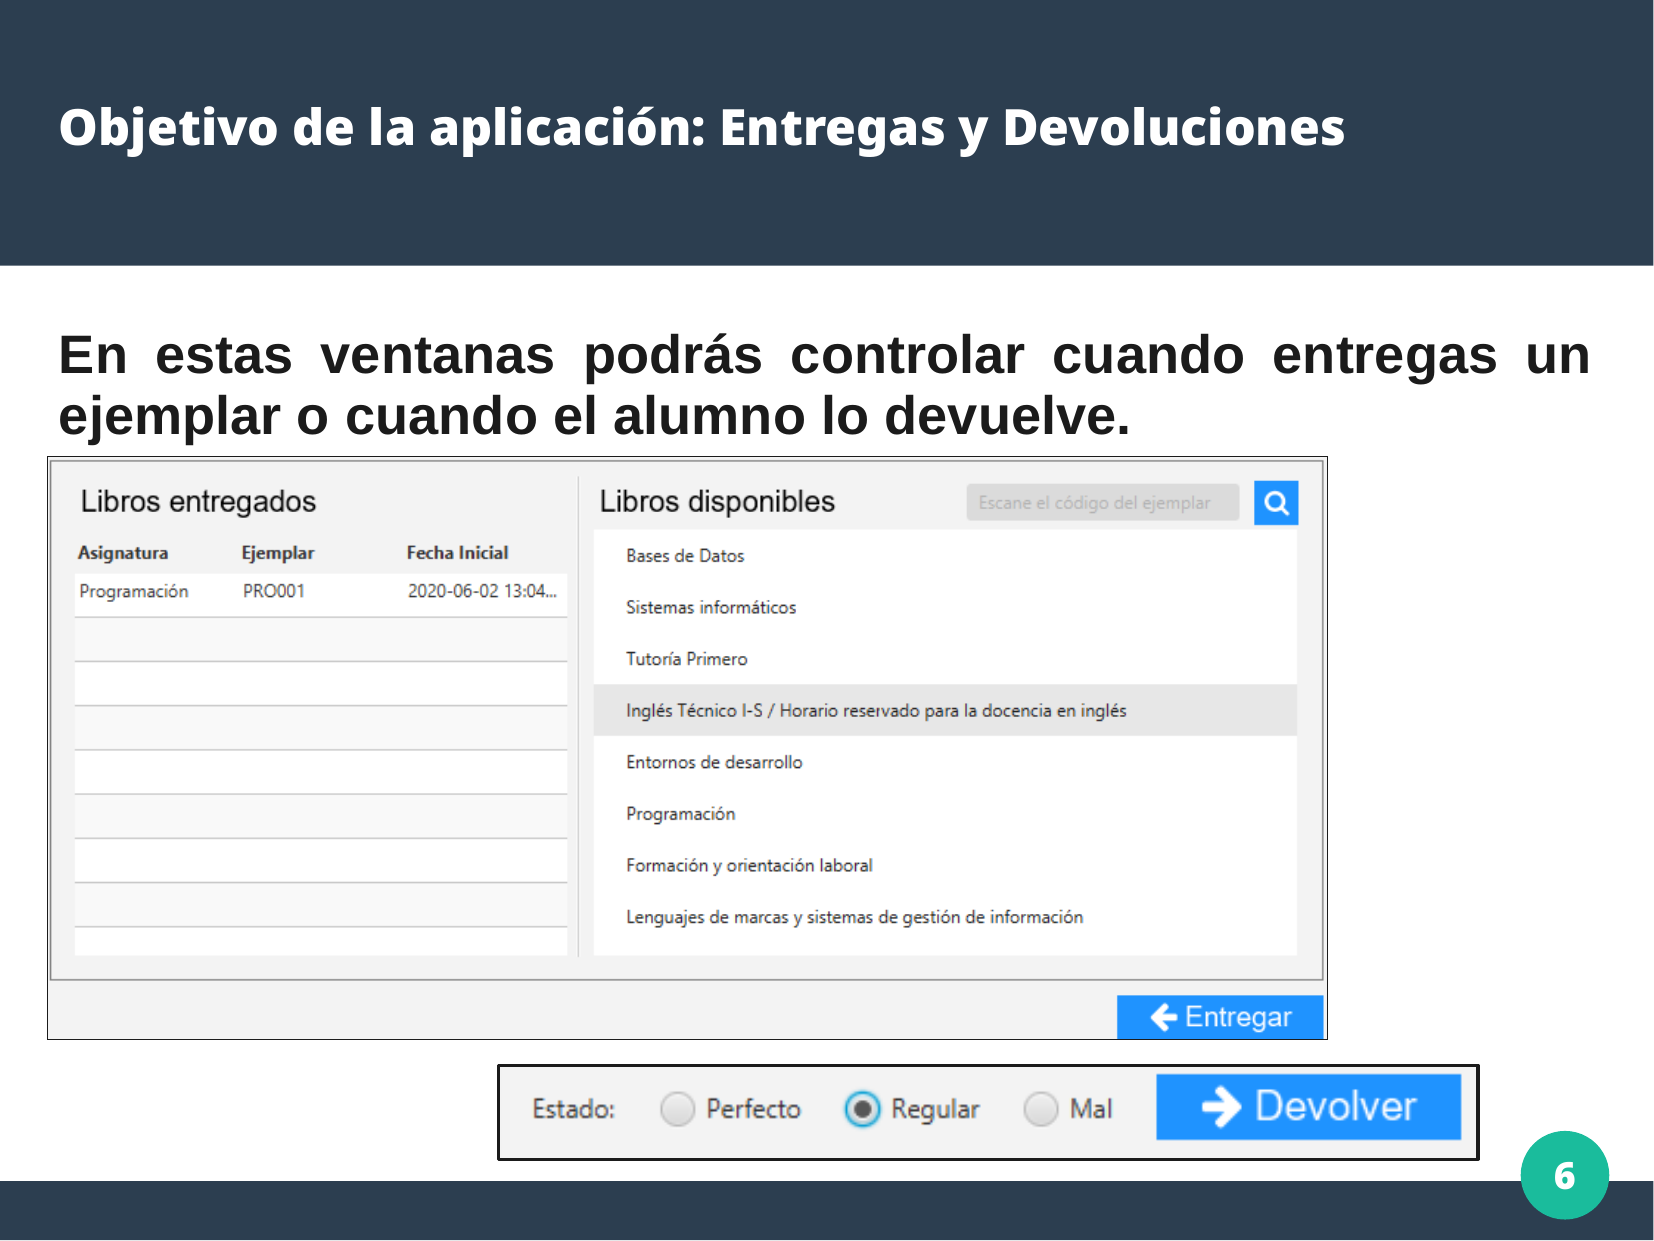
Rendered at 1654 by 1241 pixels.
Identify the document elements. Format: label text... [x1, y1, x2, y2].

picture [47, 456, 1328, 1040]
list En estas ventanas podrás controlar cuando entregas un ejemplar o cuando el alumno lo devuelve. [59, 324, 1595, 709]
picture [500, 1066, 1477, 1158]
title Objetivo de la aplicación: Entregas y Devoluciones [59, 47, 1595, 205]
